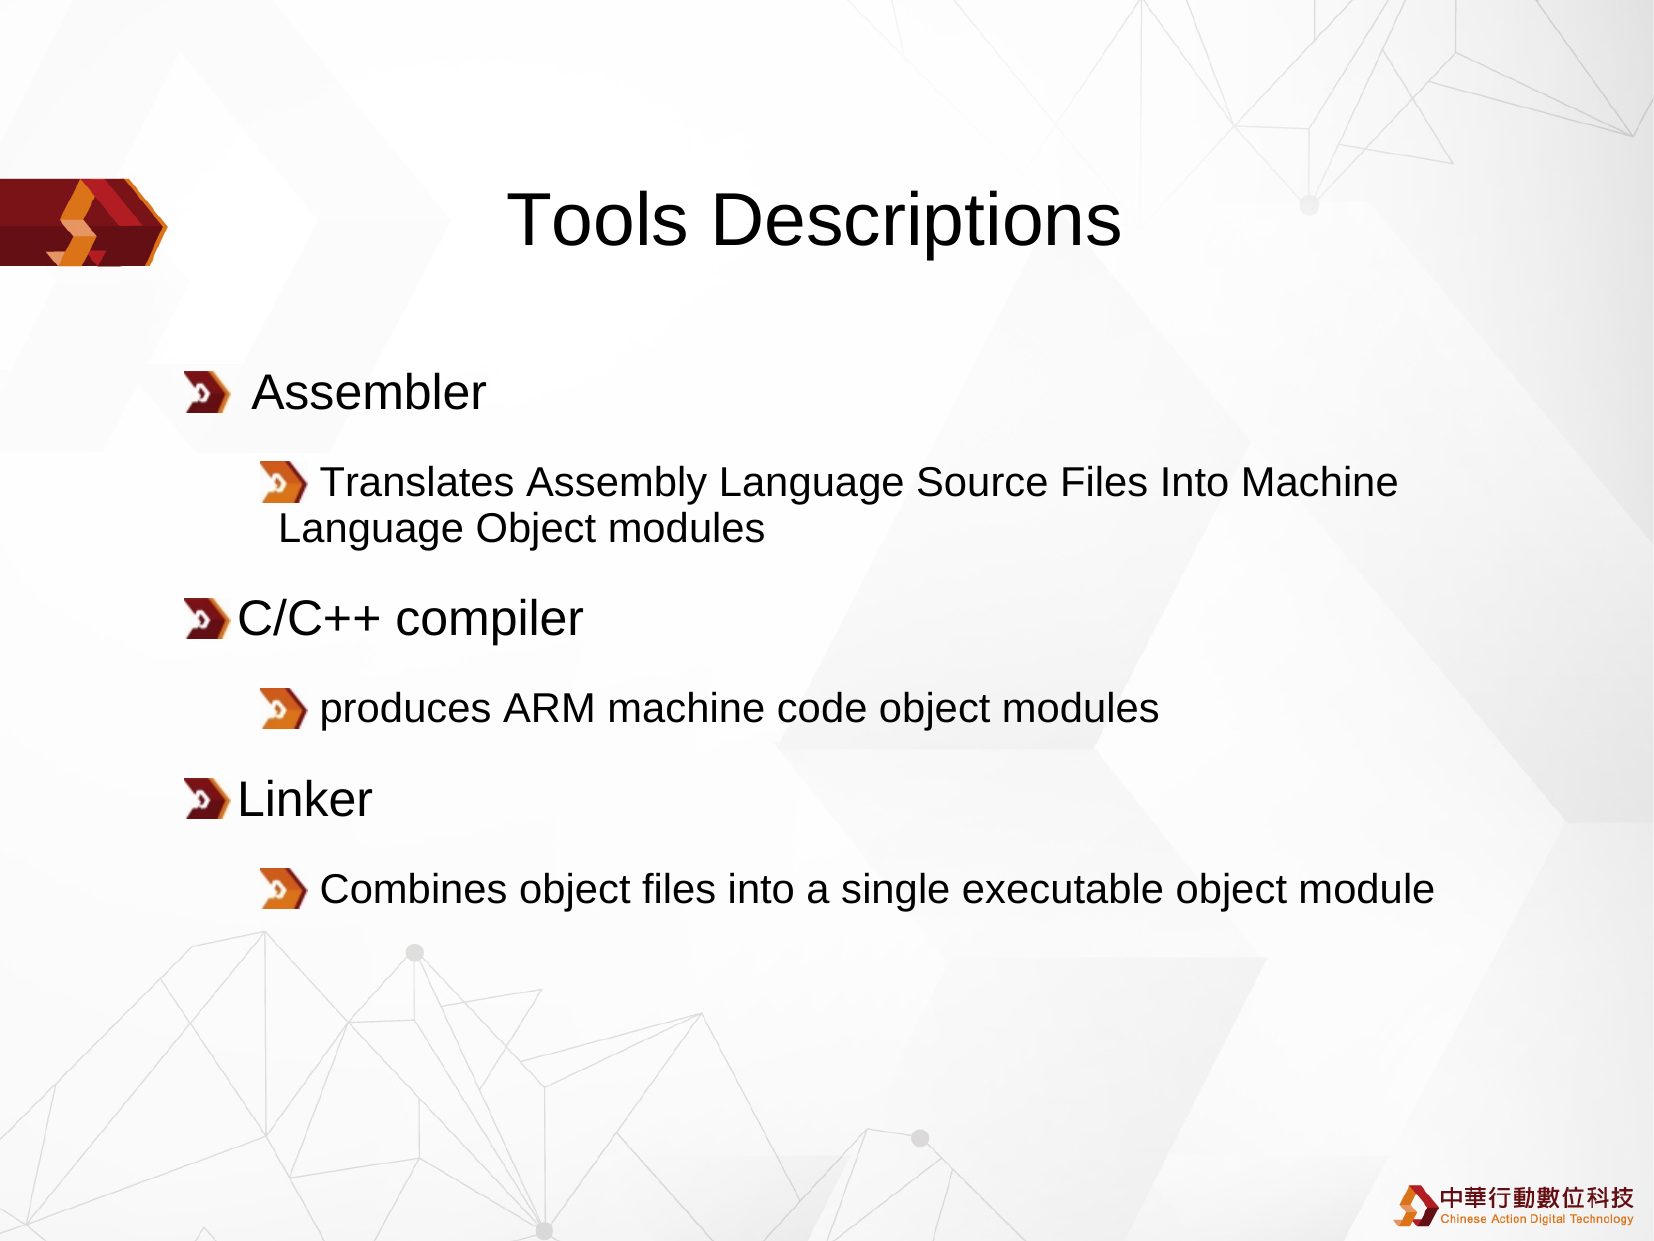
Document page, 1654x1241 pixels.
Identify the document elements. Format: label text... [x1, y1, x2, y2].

title Tools Descriptions [120, 135, 1509, 304]
list Assembler Translates Assembly Language Source Files Into Machine Language Object modules C/C++ compiler produces ARM machine code object modules Linker Combines object files into a single executable object module [136, 363, 1589, 1118]
picture [0, 0, 1654, 1241]
